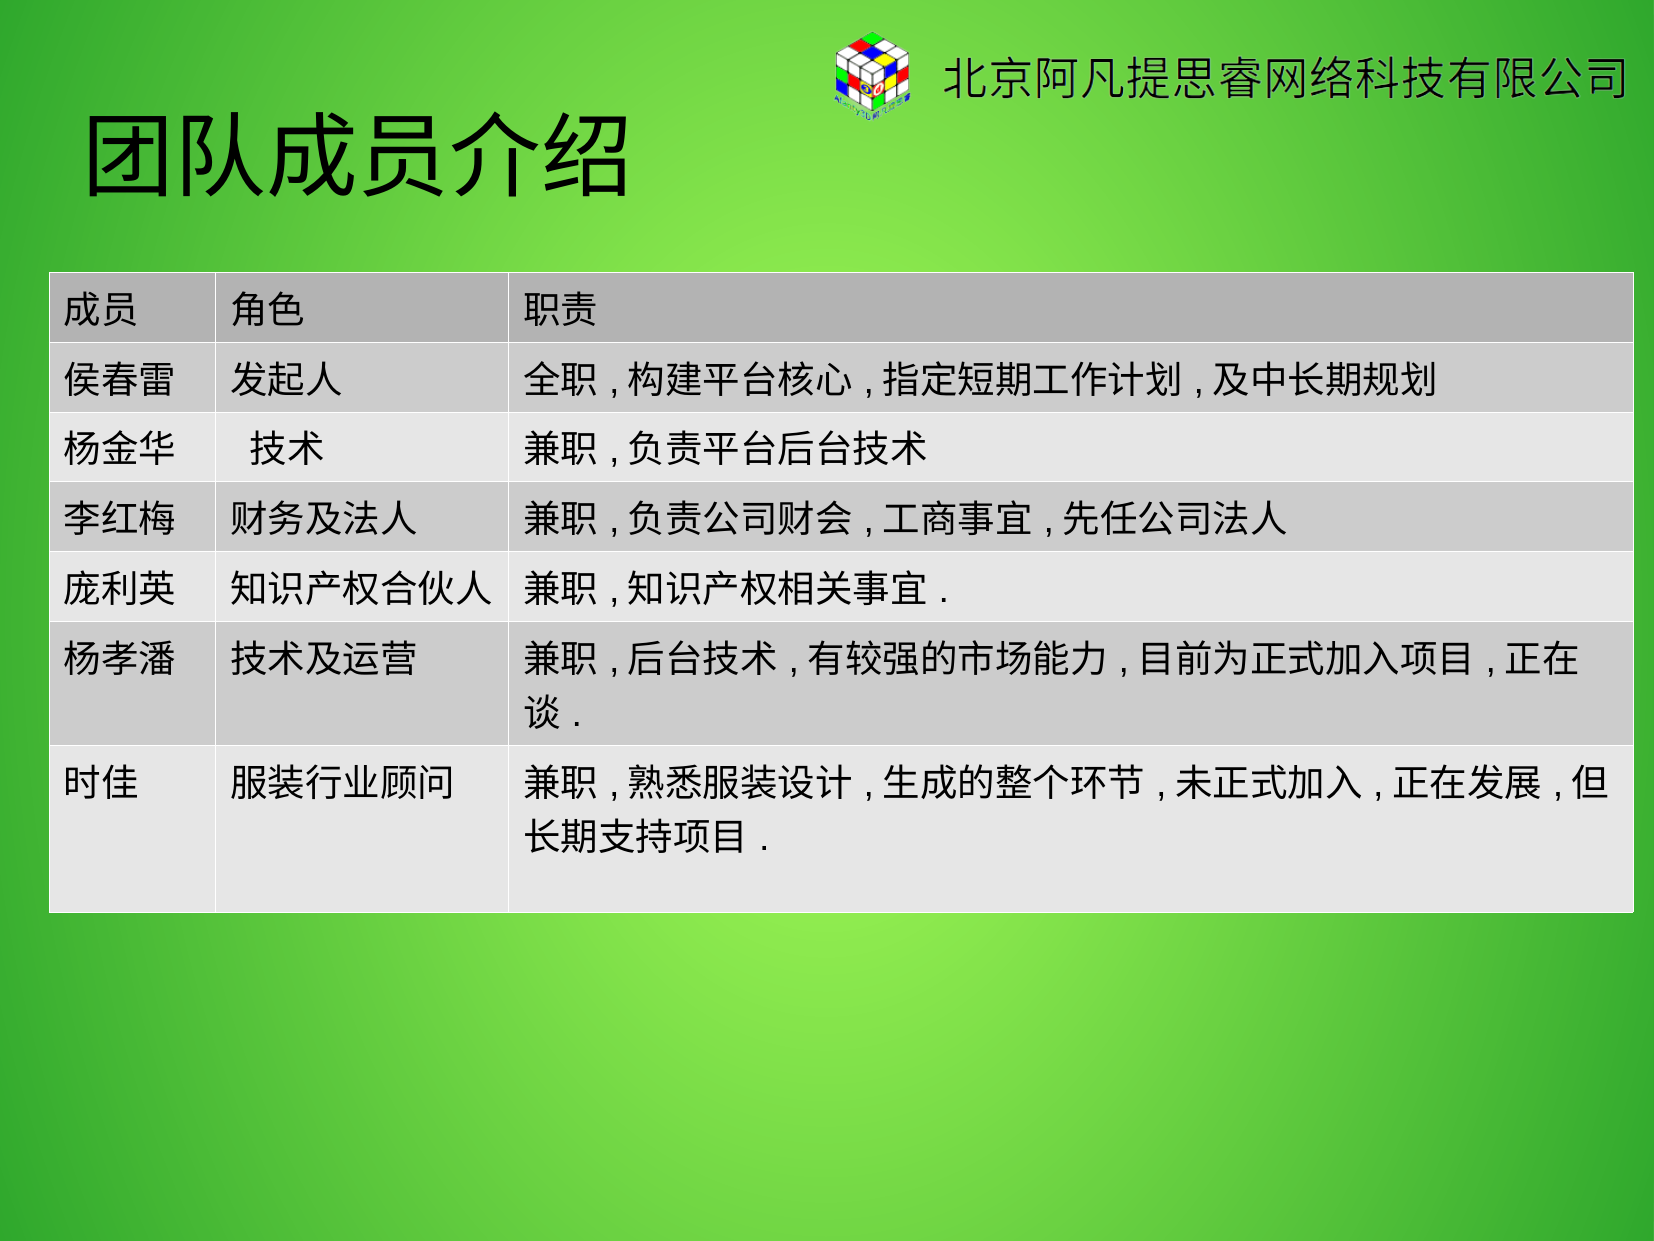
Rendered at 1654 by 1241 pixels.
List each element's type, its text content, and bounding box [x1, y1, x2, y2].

table_cell 发起人 [216, 343, 508, 412]
table_cell 全职,构建平台核心,指定短期工作计划,及中长期规划 [509, 343, 1633, 412]
table_cell 杨金华 [50, 413, 215, 481]
table_cell 庞利英 [50, 552, 215, 621]
table_cell 兼职,负责平台后台技术 [509, 413, 1633, 481]
table_cell 兼职,负责公司财会,工商事宜,先任公司法人 [509, 482, 1633, 551]
picture [810, 18, 1654, 128]
table_cell 兼职,知识产权相关事宜. [509, 552, 1633, 621]
table_header 角色 [216, 273, 508, 342]
table_cell 财务及法人 [216, 482, 508, 551]
table_cell 技术及运营 [216, 622, 508, 745]
table_header 职责 [509, 273, 1633, 342]
table_cell 技术 [216, 413, 508, 481]
title 团队成员介绍 [82, 47, 1571, 252]
table_cell 时佳 [50, 746, 215, 912]
table_header 成员 [50, 273, 215, 342]
table_cell 服装行业顾问 [216, 746, 508, 912]
table_cell 兼职,熟悉服装设计,生成的整个环节,未正式加入,正在发展,但长期支持项目. [509, 746, 1633, 912]
table_cell 杨孝潘 [50, 622, 215, 745]
table_cell 李红梅 [50, 482, 215, 551]
table_cell 侯春雷 [50, 343, 215, 412]
table_cell 知识产权合伙人 [216, 552, 508, 621]
table_cell 兼职,后台技术,有较强的市场能力,目前为正式加入项目,正在谈. [509, 622, 1633, 745]
